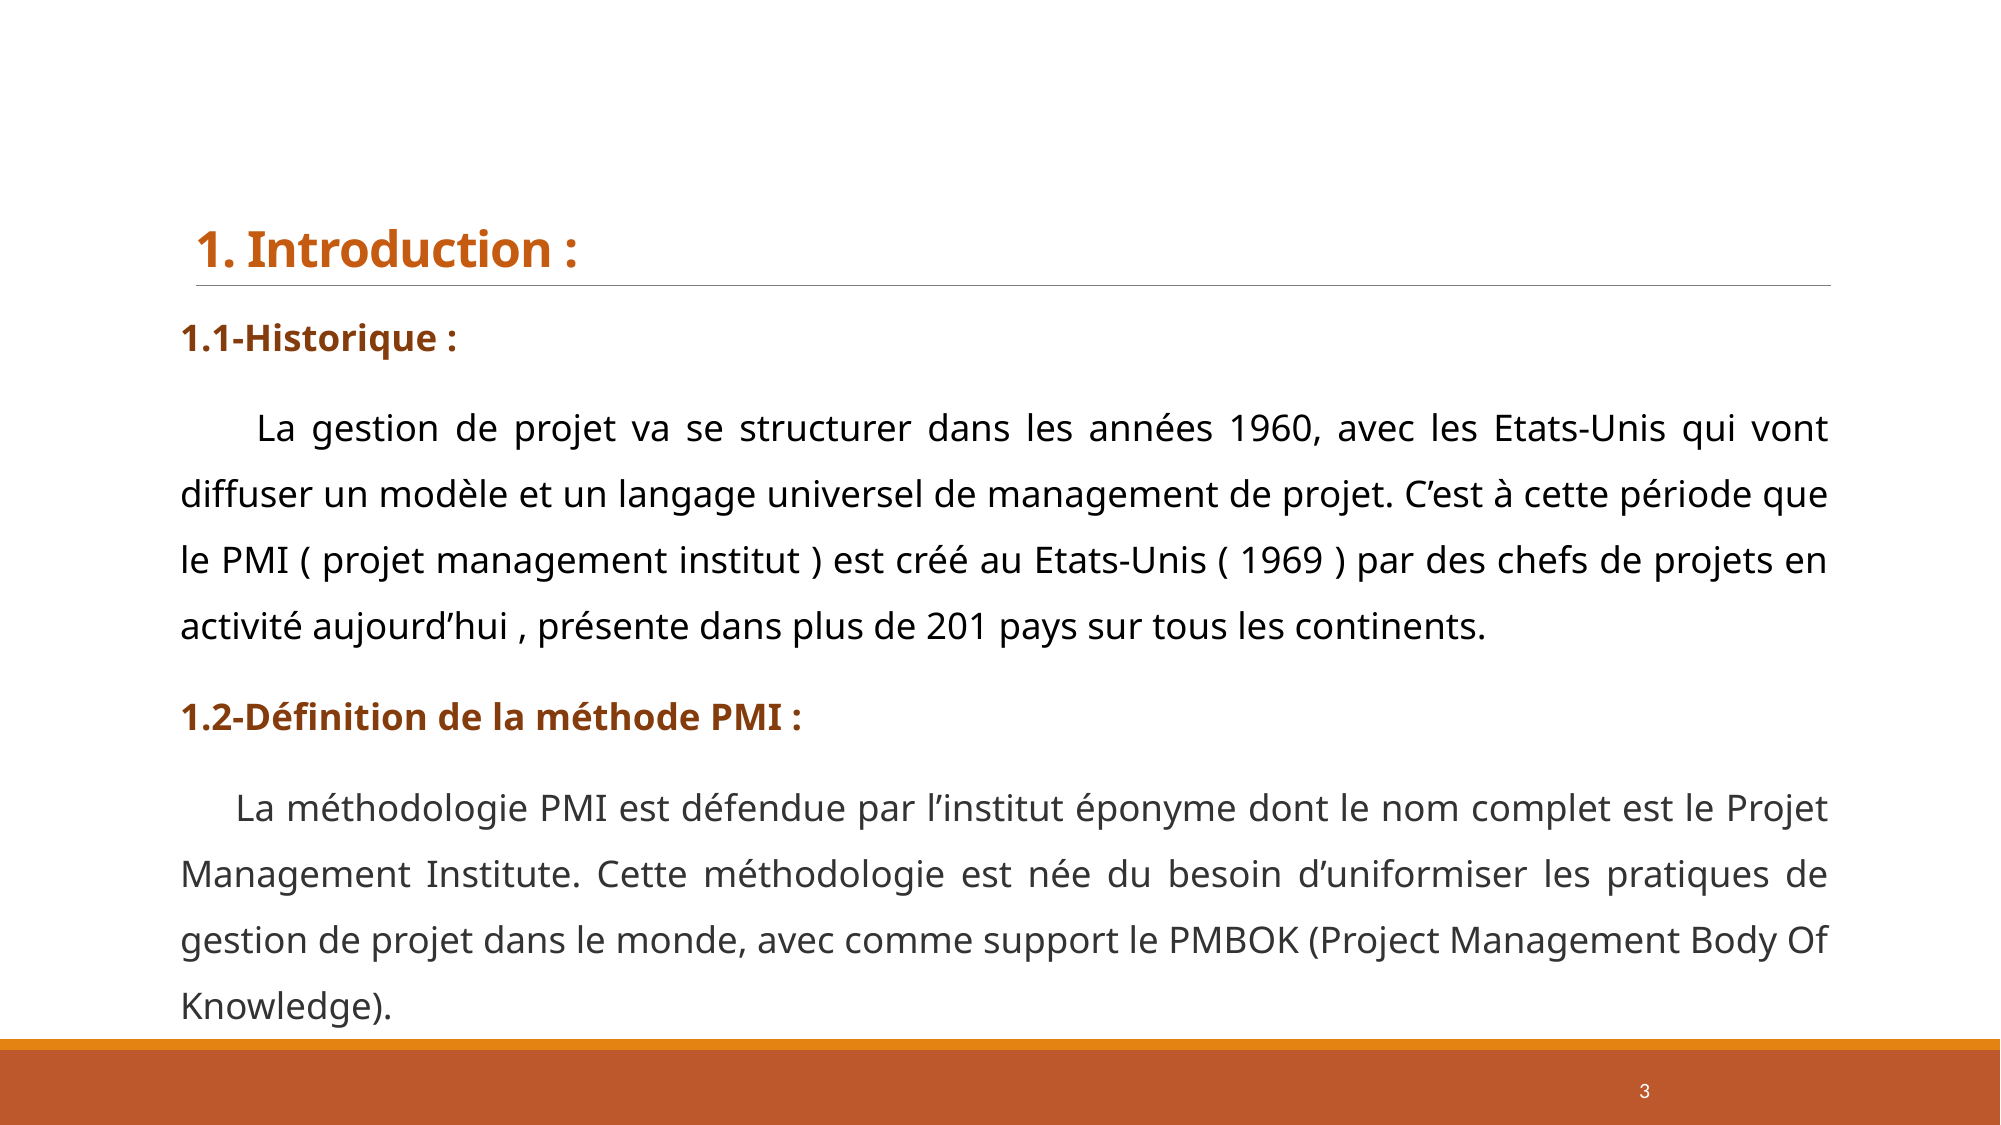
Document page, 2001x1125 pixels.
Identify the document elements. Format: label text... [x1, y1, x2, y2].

title 1. Introduction : [180, 47, 1831, 285]
list 1.1-Historique : La gestion de projet va se structurer dans les années 1960, avec les Etats-Unis qui vont diffuser un modèle et un langage universel de management de projet. C’est à cette période que le PMI ( projet management institut ) est créé au Etats-Unis ( 1969 ) par des chefs de projets en activité aujourd’hui , présente dans plus de 201 pays sur tous les continents. 1.2-Définition de la méthode PMI : La méthodologie PMI est défendue par l’institut éponyme dont le nom complet est le Projet Management Institute. Cette méthodologie est née du besoin d’uniformiser les pratiques de gestion de projet dans le monde, avec comme support le PMBOK (Project Management Body Of Knowledge). [180, 285, 1831, 1041]
text_box [1624, 1059, 1840, 1120]
